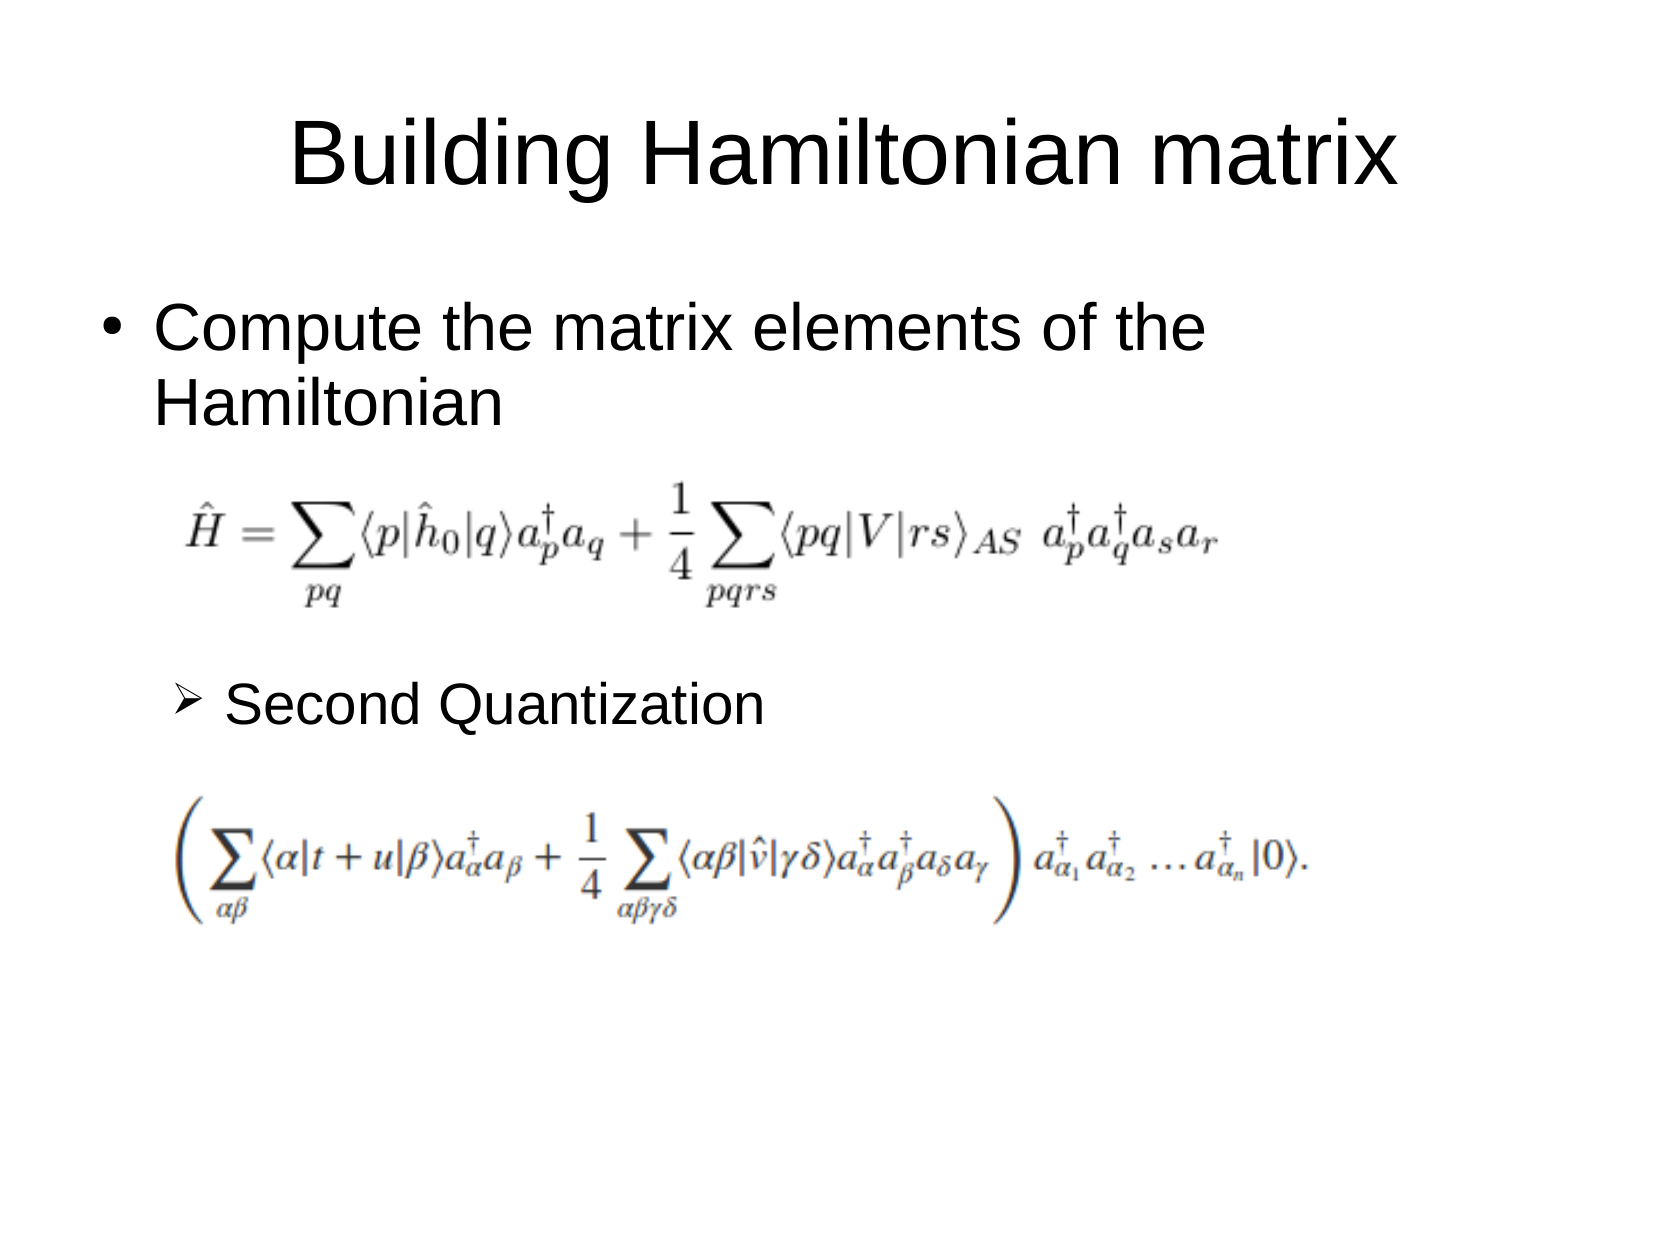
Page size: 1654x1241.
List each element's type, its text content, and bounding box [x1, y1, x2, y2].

list Compute the matrix elements of the Hamiltonian Second Quantization [82, 290, 1571, 1010]
picture [135, 472, 1291, 616]
title Building Hamiltonian matrix [82, 49, 1571, 257]
picture [88, 779, 1336, 946]
